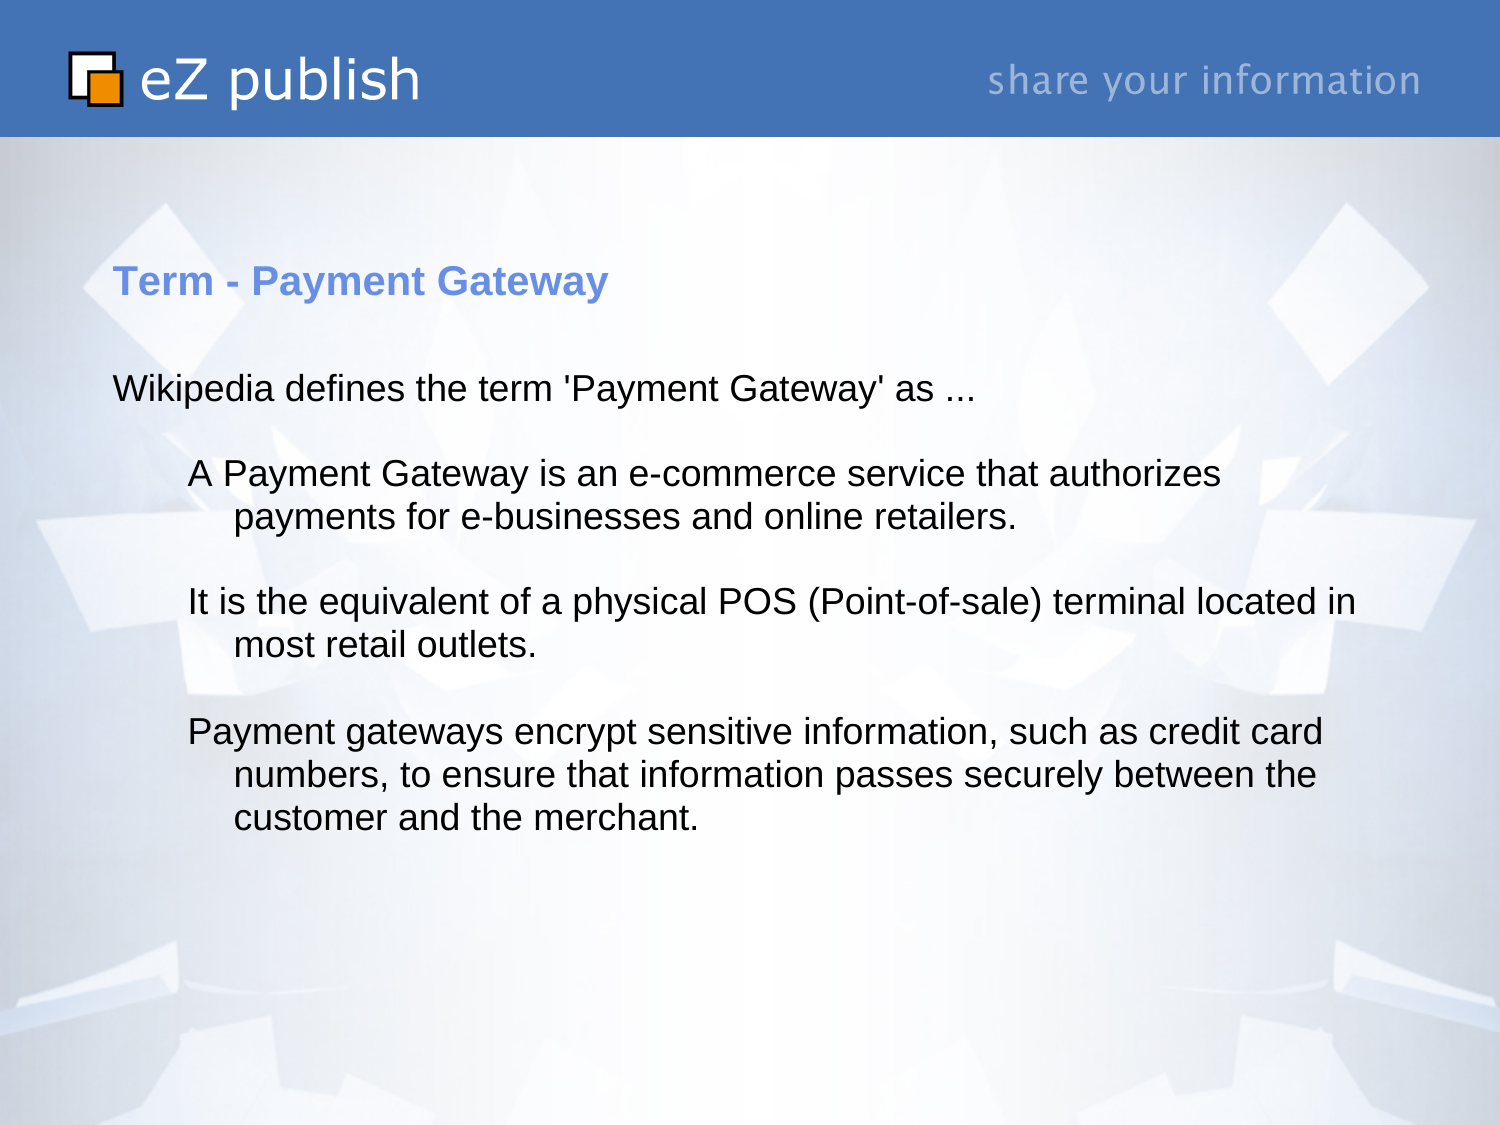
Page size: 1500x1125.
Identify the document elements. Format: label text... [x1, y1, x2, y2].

list Wikipedia defines the term 'Payment Gateway' as ... A Payment Gateway is an e-commerce service that authorizes payments for e-businesses and online retailers. It is the equivalent of a physical POS (Point-of-sale) terminal located in most retail outlets. Payment gateways encrypt sensitive information, such as credit card numbers, to ensure that information passes securely between the customer and the merchant. [112, 324, 1388, 1000]
title Term - Payment Gateway [112, 237, 1500, 325]
picture [0, 0, 1500, 1125]
